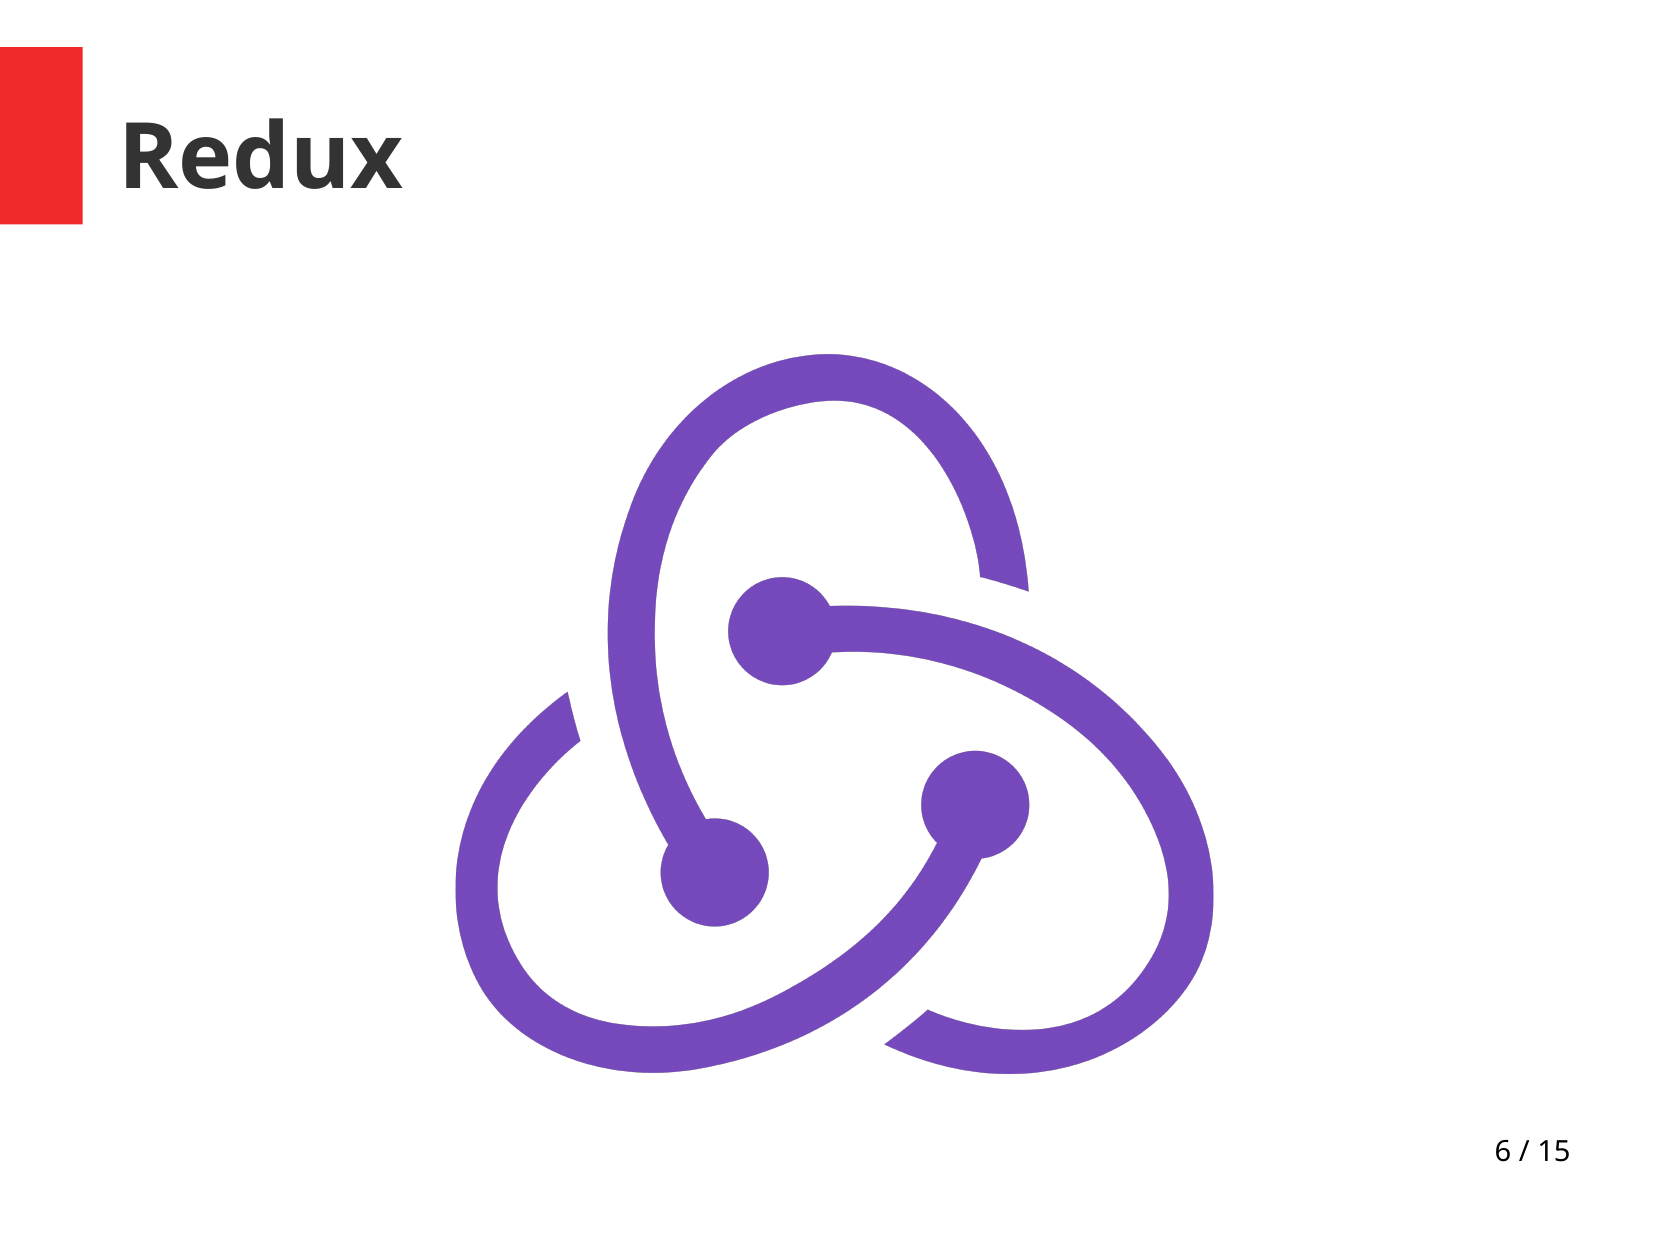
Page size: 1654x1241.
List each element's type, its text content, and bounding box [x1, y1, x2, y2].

title Redux [118, 49, 1571, 257]
picture [428, 354, 1225, 1074]
